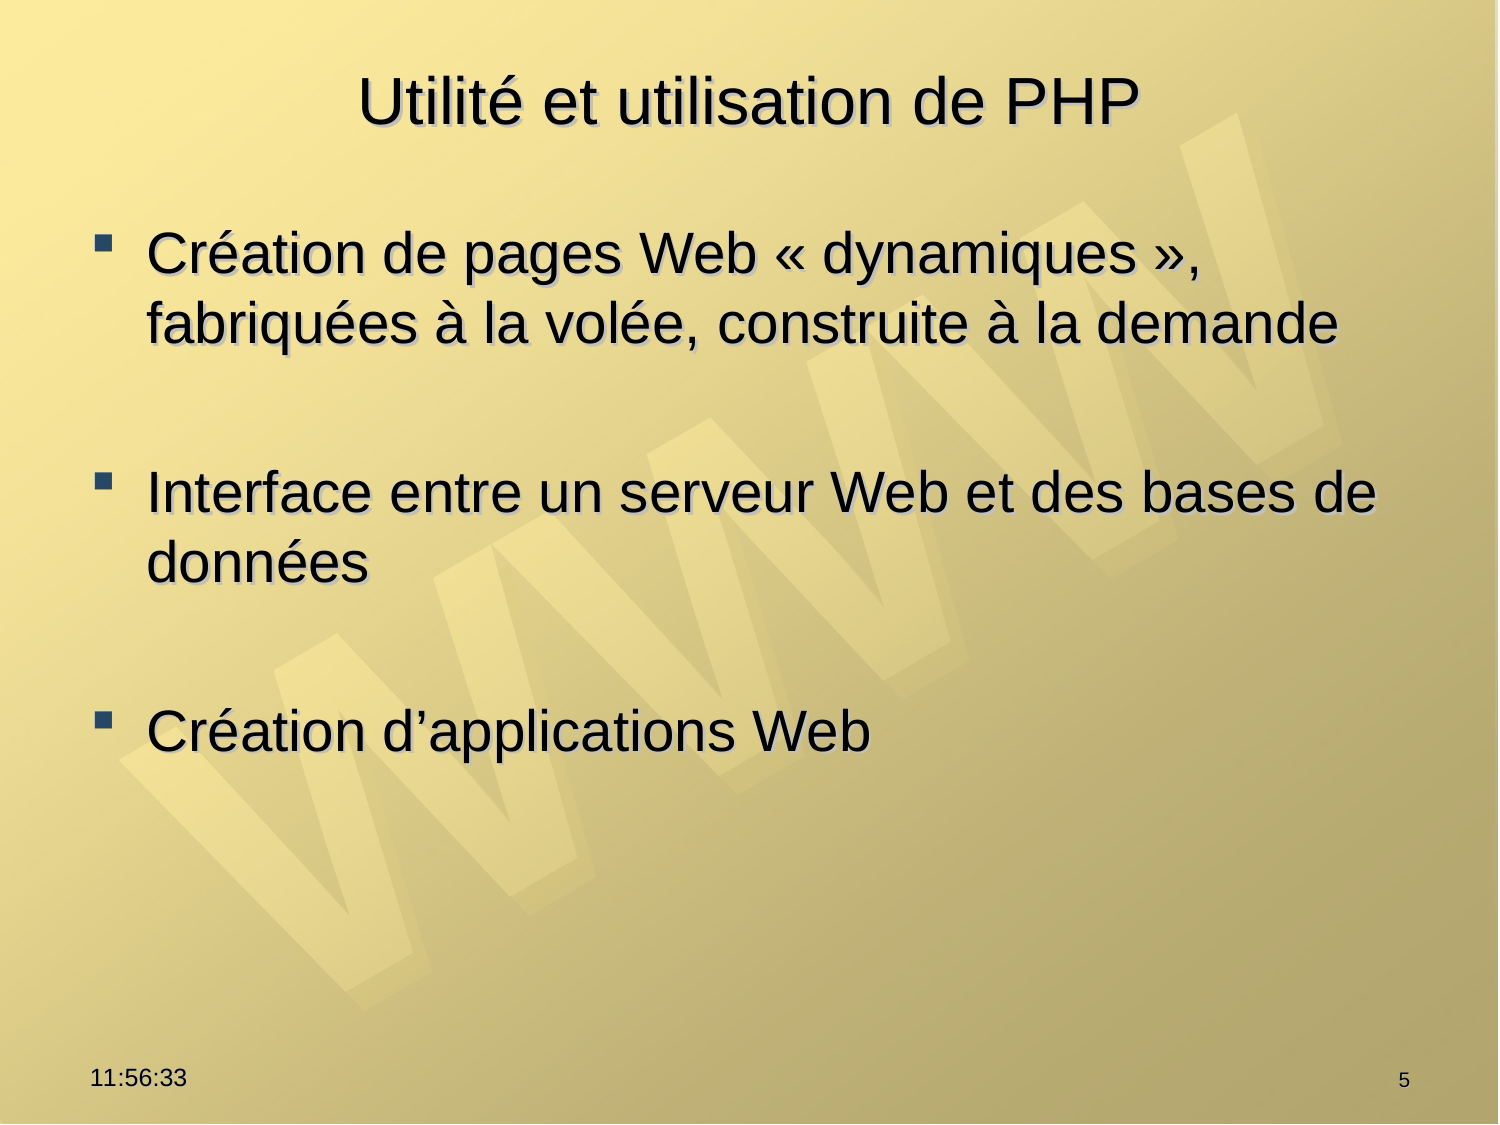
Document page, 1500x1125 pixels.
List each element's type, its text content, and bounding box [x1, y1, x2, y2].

list Création de pages Web « dynamiques », fabriquées à la volée, construite à la demande Interface entre un serveur Web et des bases de données Création d’applications Web [75, 207, 1426, 1035]
text_box <numéro> [1074, 1058, 1426, 1100]
title Utilité et utilisation de PHP [75, 45, 1426, 152]
text_box 18:45:29 [74, 1058, 426, 1100]
